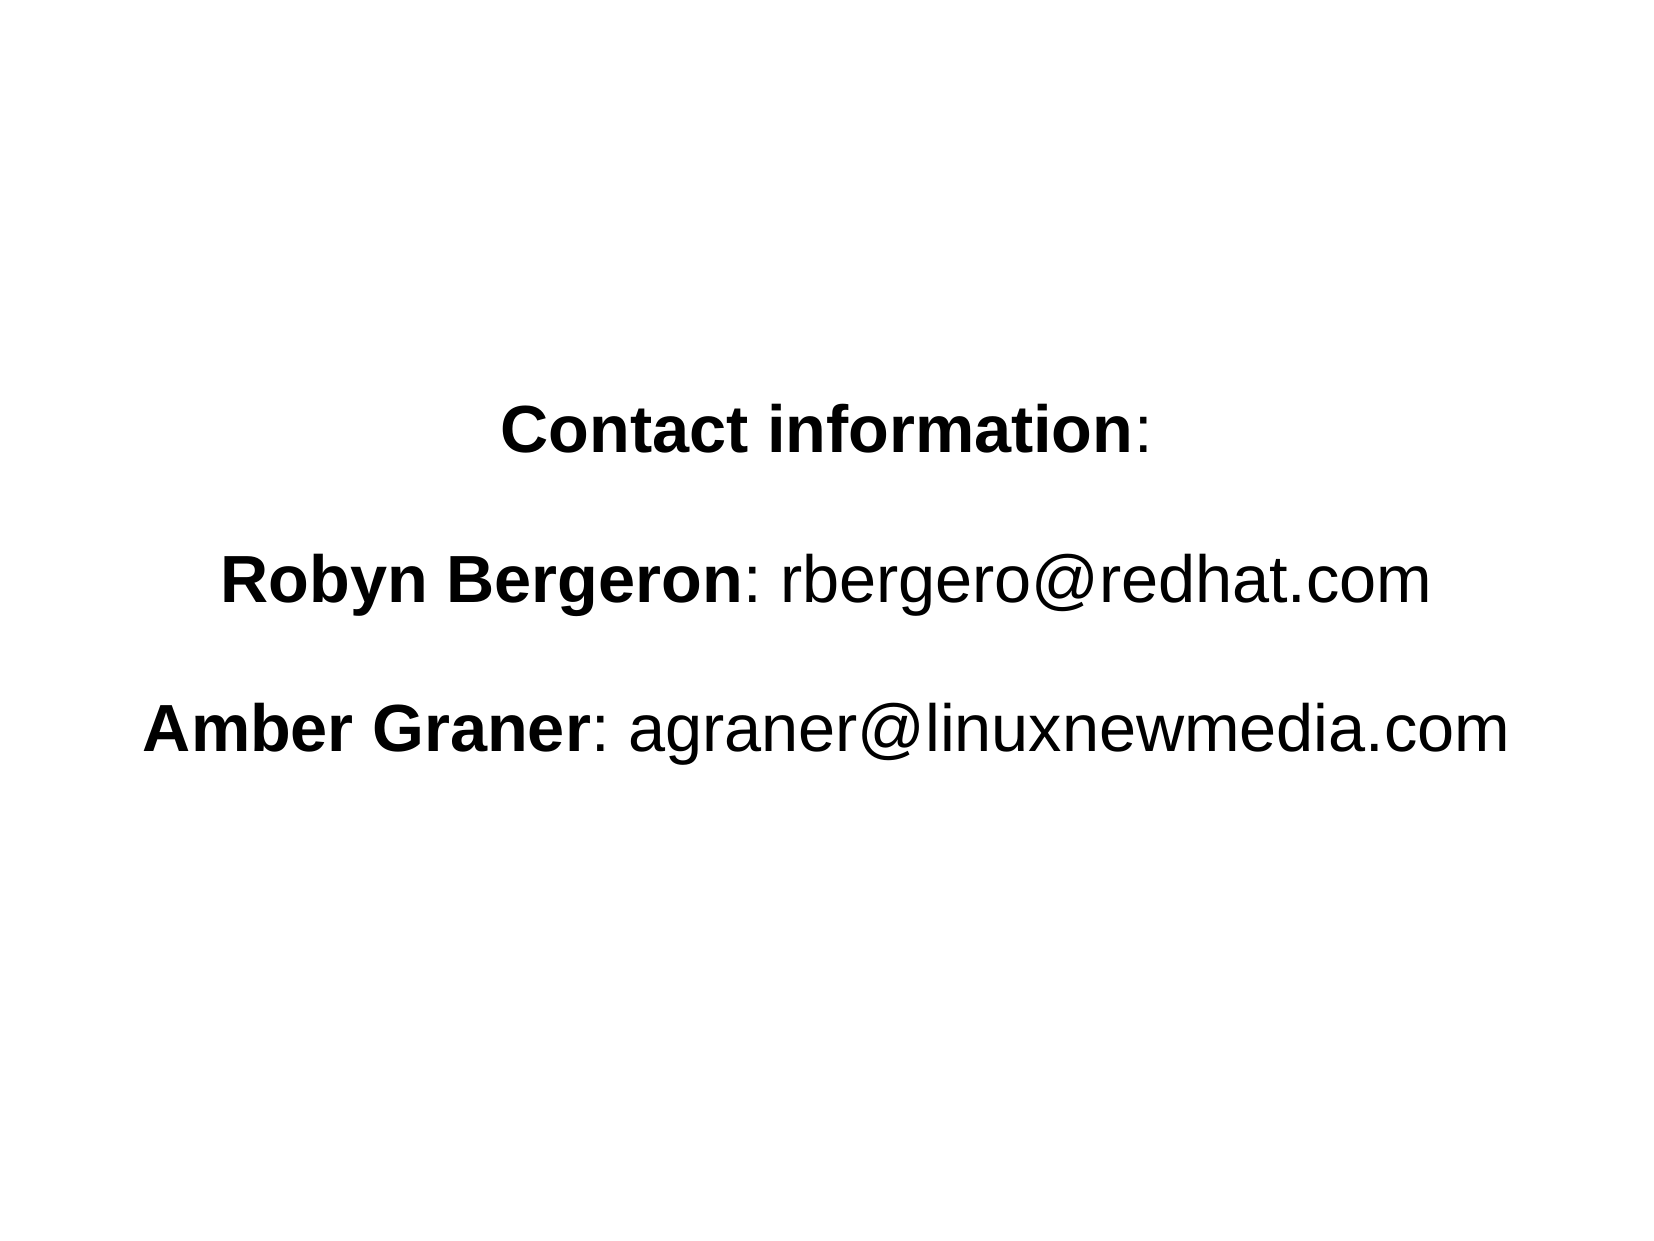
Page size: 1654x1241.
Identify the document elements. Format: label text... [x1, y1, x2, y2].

subtitle Contact information: Robyn Bergeron: rbergero@redhat.com Amber Graner: agraner@linuxnewmedia.com [82, 56, 1571, 1102]
